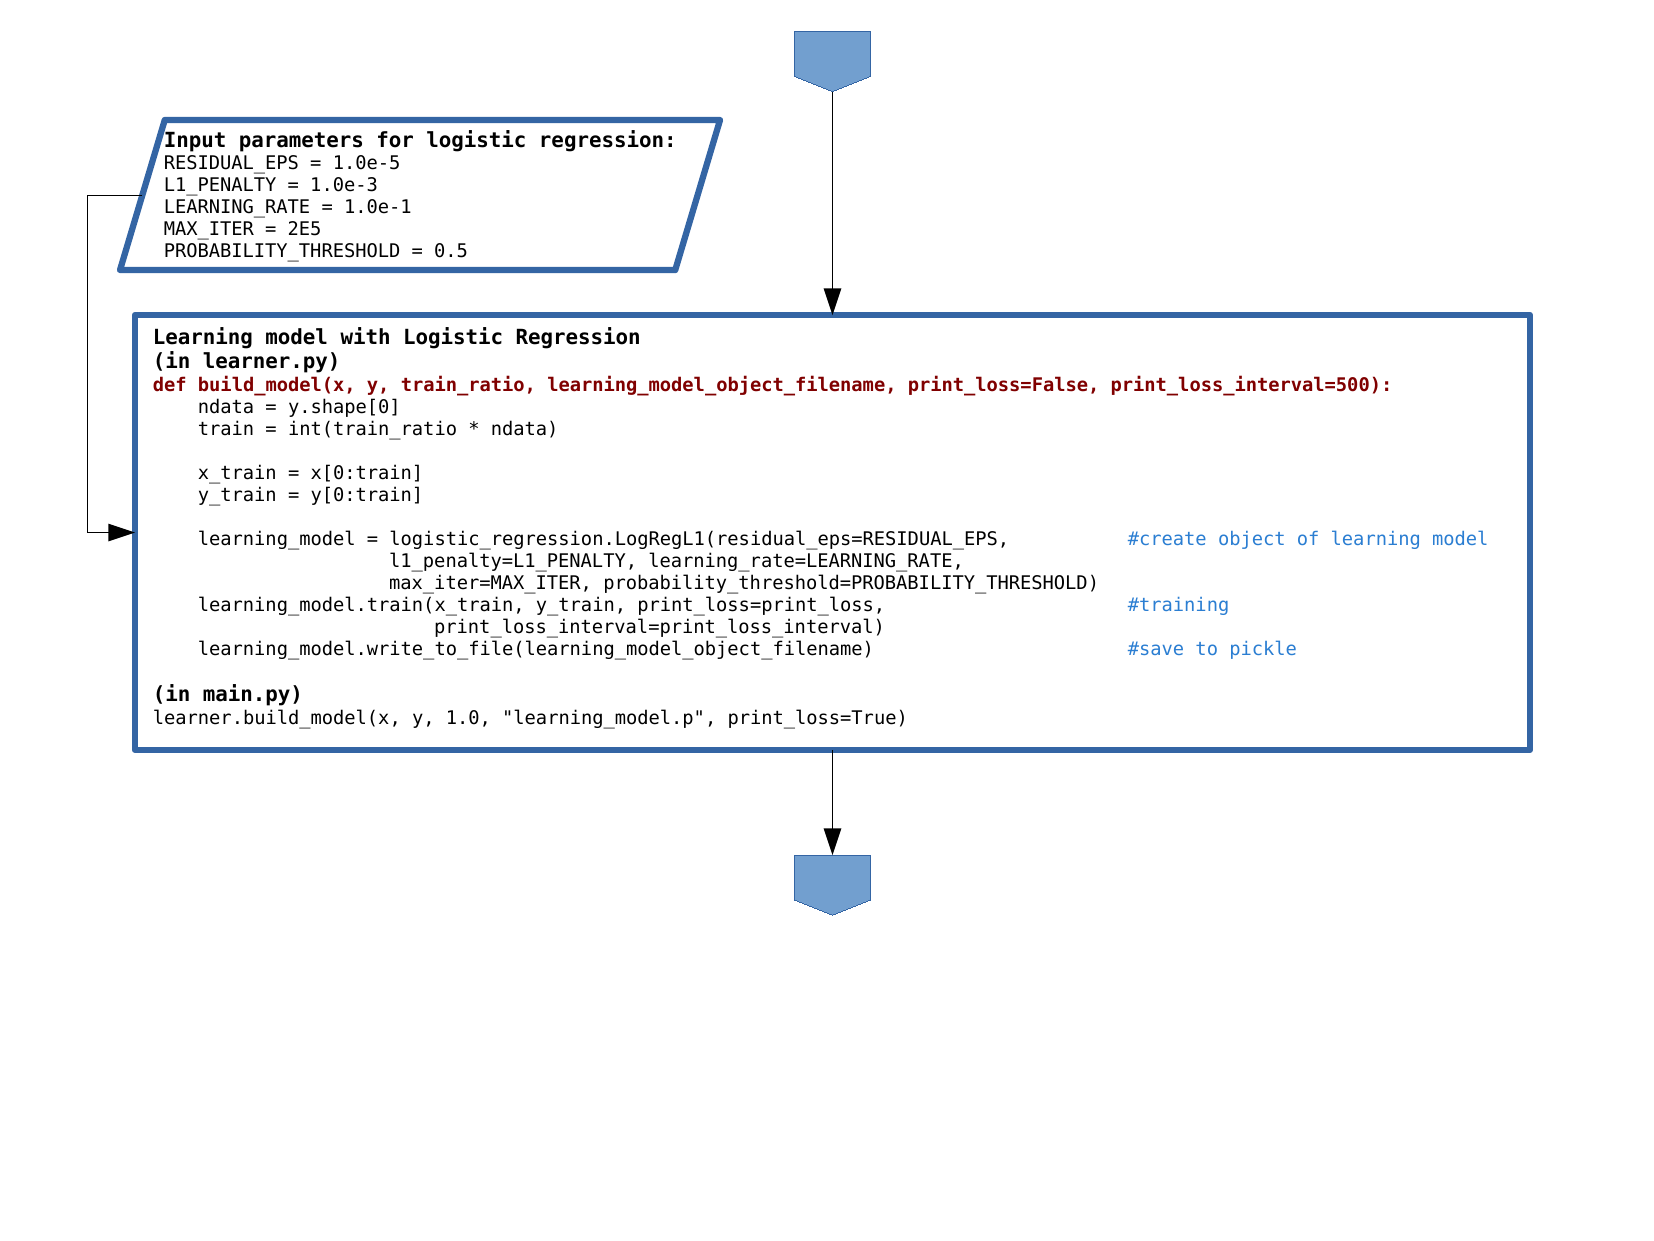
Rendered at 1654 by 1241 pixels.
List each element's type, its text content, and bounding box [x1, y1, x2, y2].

text_box [794, 31, 871, 92]
text_box Learning model with Logistic Regression (in learner.py) def build_model(x, y, train_ratio, learning_model_object_filename, print_loss=False, print_loss_interval=500): ndata = y.shape[0] train = int(train_ratio * ndata) x_train = x[0:train] y_train = y[0:train] learning_model = logistic_regression.LogRegL1(residual_eps=RESIDUAL_EPS, #create object of learning model l1_penalty=L1_PENALTY, learning_rate=LEARNING_RATE, max_iter=MAX_ITER, probability_threshold=PROBABILITY_THRESHOLD) learning_model.train(x_train, y_train, print_loss=print_loss, #training print_loss_interval=print_loss_interval) learning_model.write_to_file(learning_model_object_filename) #save to pickle (in main.py) learner.build_model(x, y, 1.0, "learning_model.p", print_loss=True) [135, 315, 1531, 751]
text_box [794, 855, 871, 916]
text_box Input parameters for logistic regression: RESIDUAL_EPS = 1.0e-5 L1_PENALTY = 1.0e-3 LEARNING_RATE = 1.0e-1 MAX_ITER = 2E5 PROBABILITY_THRESHOLD = 0.5 [120, 120, 721, 271]
